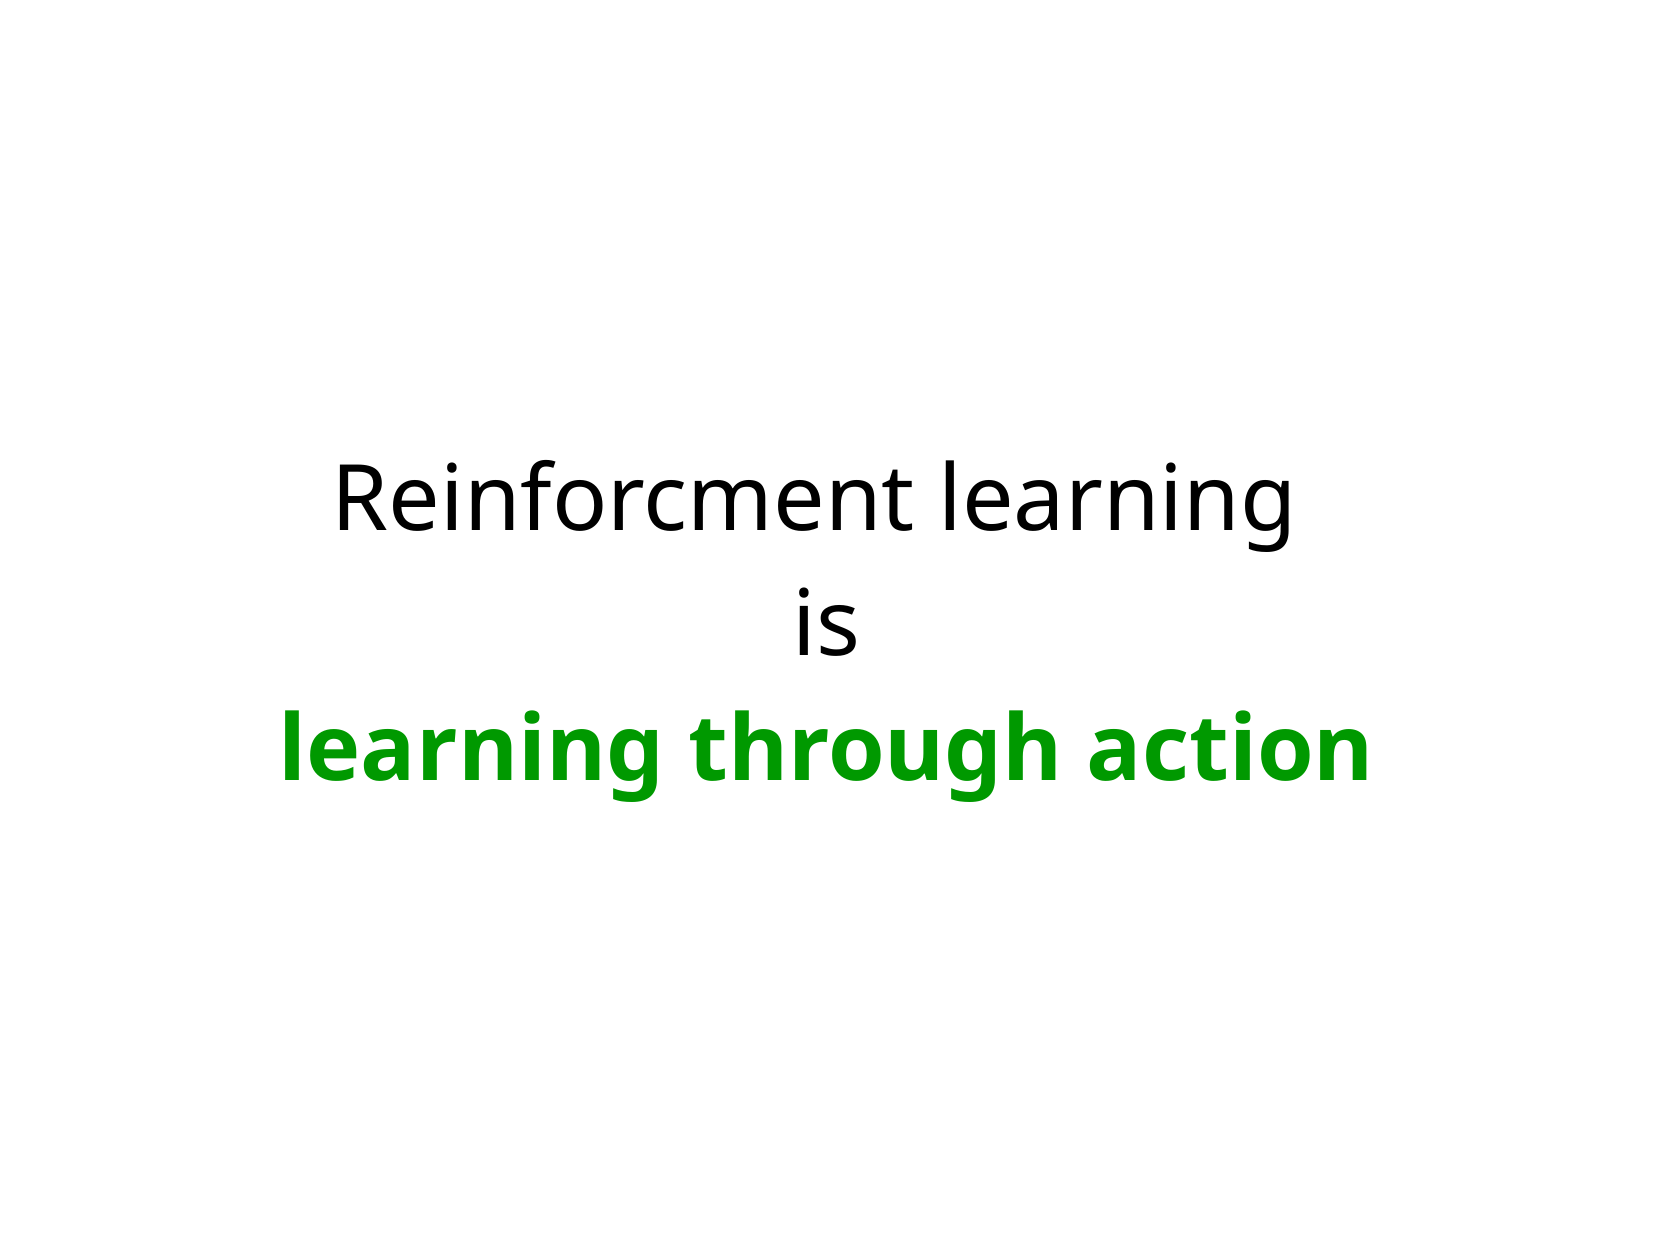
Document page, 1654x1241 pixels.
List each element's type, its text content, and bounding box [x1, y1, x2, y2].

title Reinforcment learning is learning through action [0, 0, 1654, 1241]
